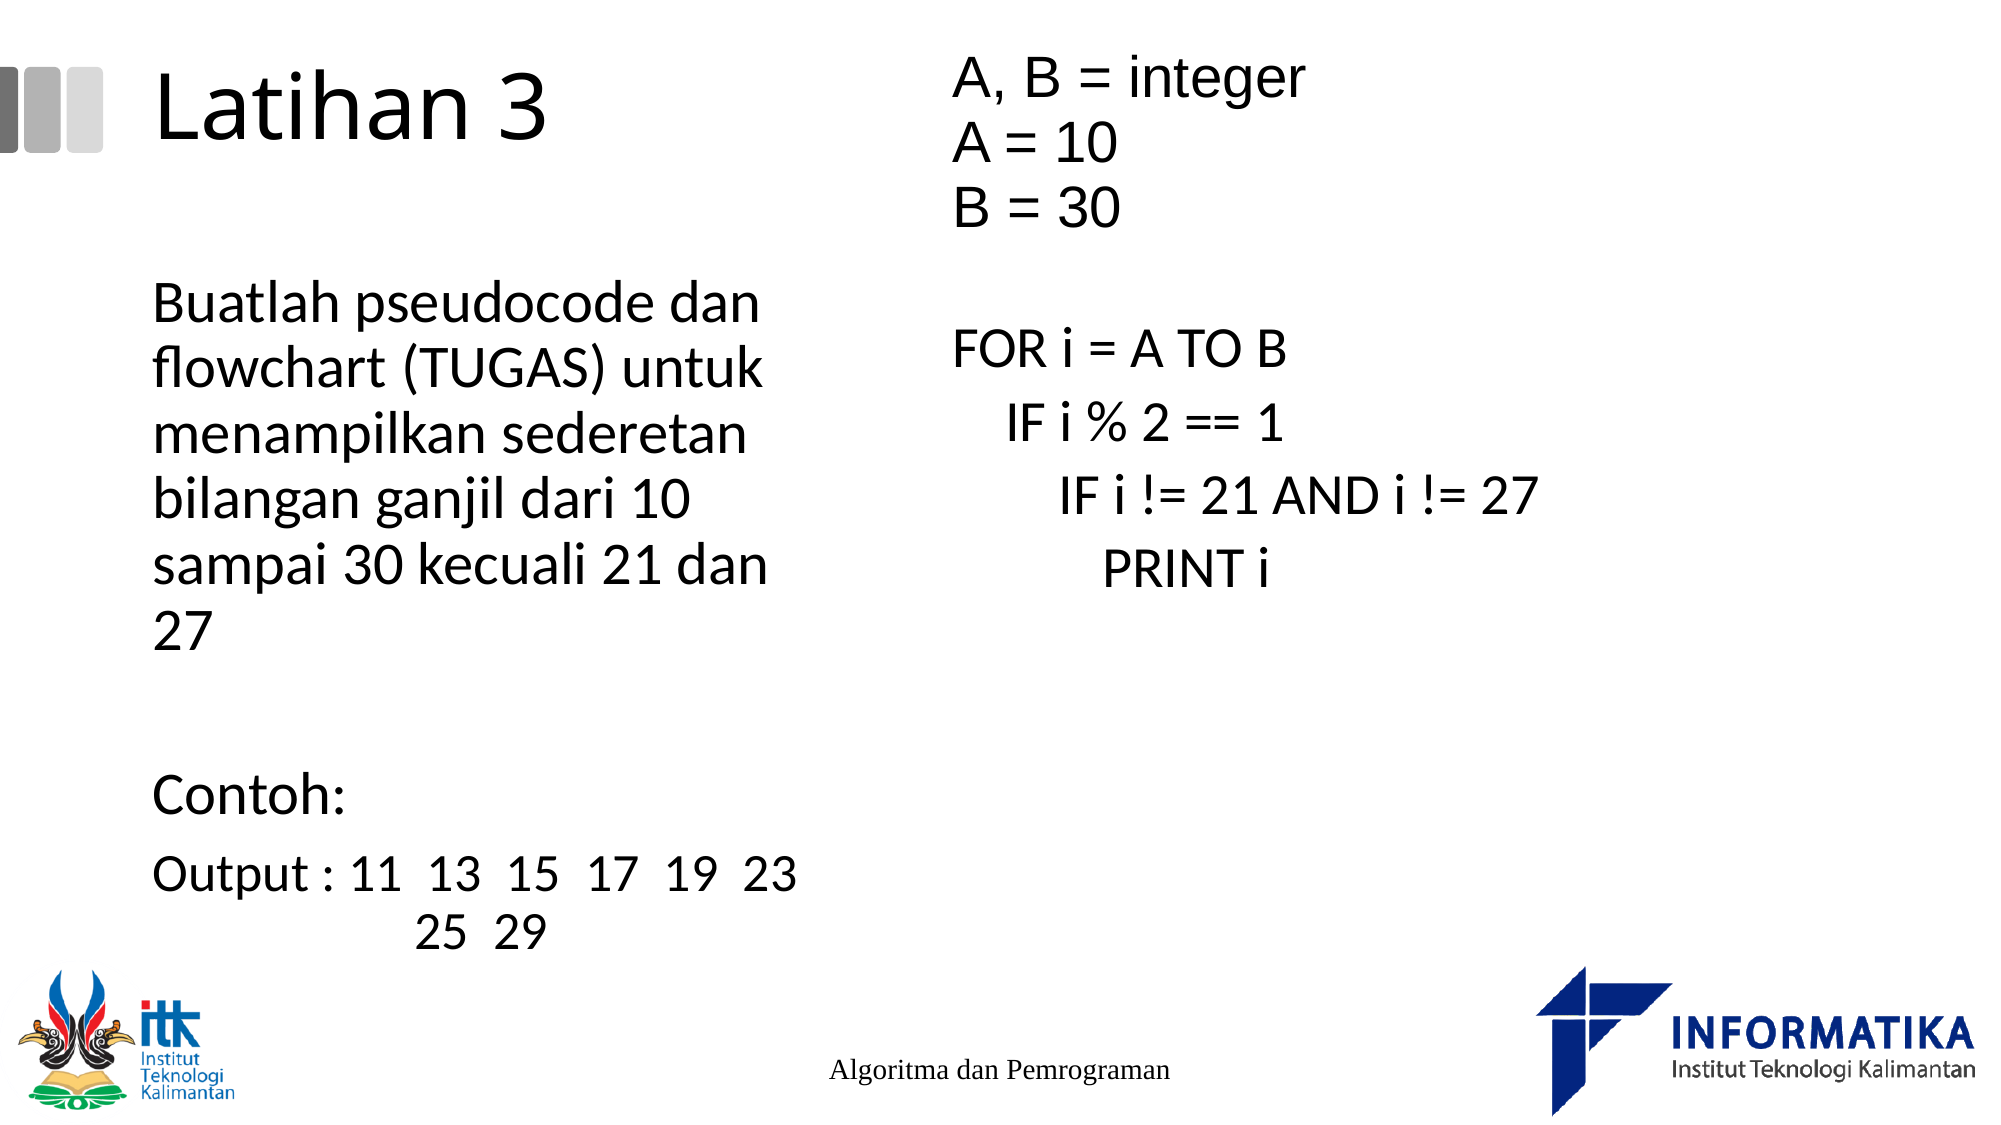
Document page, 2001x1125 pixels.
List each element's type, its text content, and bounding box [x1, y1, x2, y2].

picture [1534, 965, 1976, 1118]
picture [0, 935, 253, 1125]
text_box A, B = integer A = 10 B = 30 FOR i = A TO B IF i % 2 == 1 IF i != 21 AND i != 27 PRINT i [937, 37, 1913, 938]
list Buatlah pseudocode dan flowchart (TUGAS) untuk menampilkan sederetan bilangan ganjil dari 10 sampai 30 kecuali 21 dan 27 Contoh: Output : 11 13 15 17 19 23 25 29 [137, 262, 826, 977]
title Latihan 3 [137, 1, 1863, 219]
